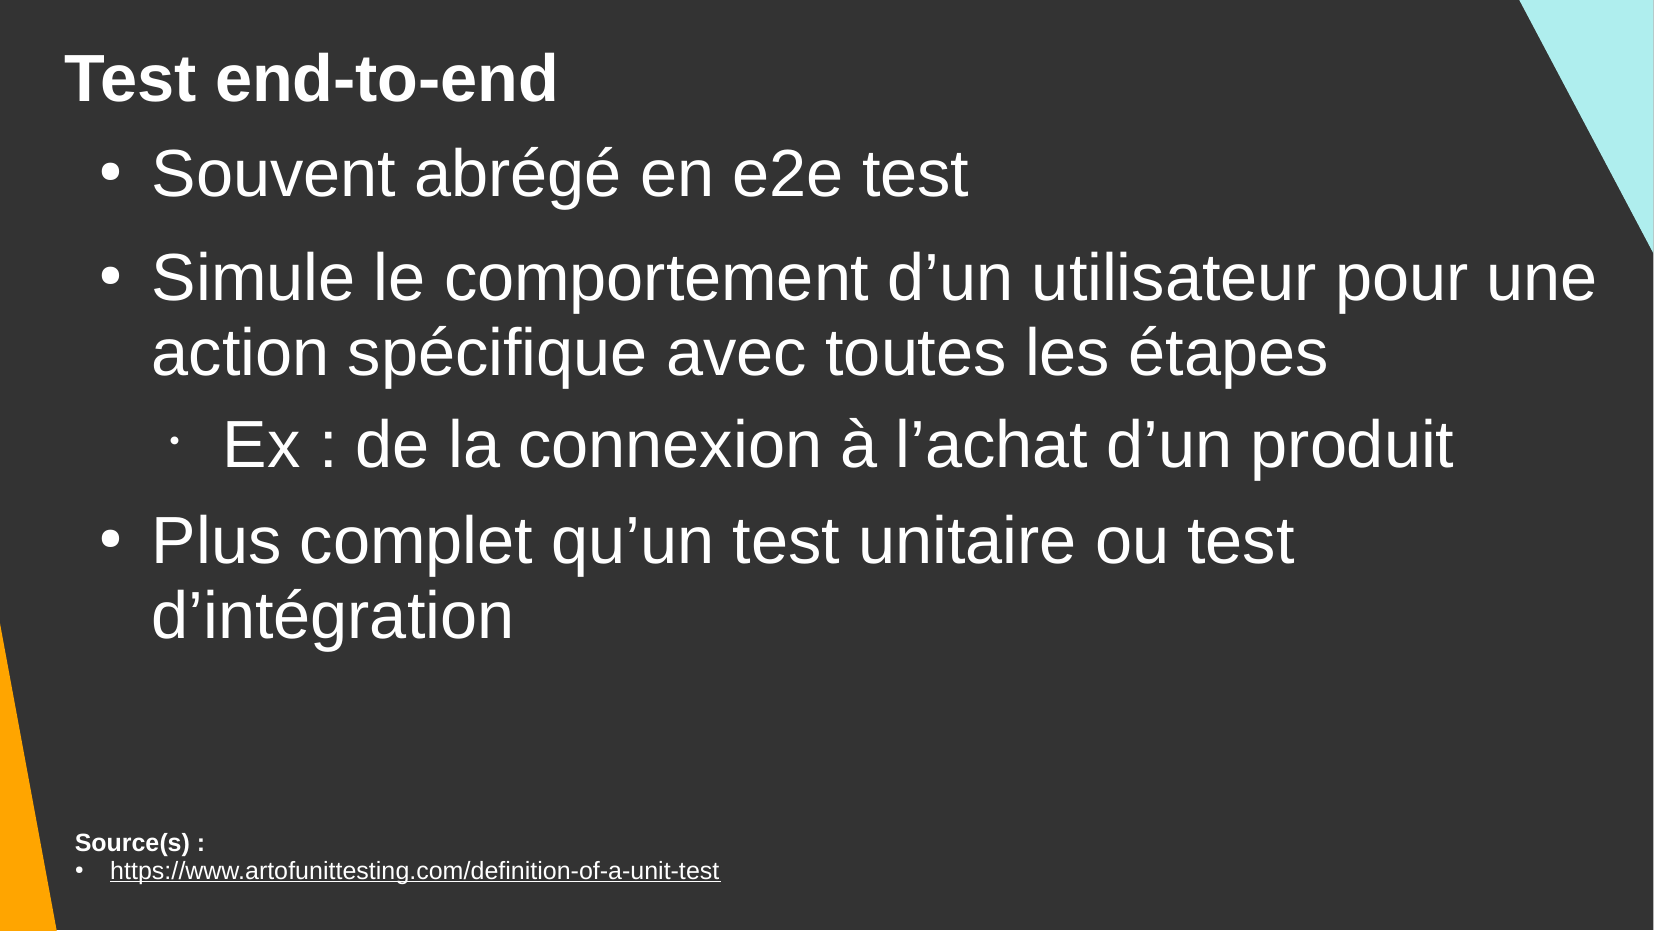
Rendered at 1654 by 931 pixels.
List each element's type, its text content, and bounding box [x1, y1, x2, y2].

text_box [1519, 0, 1654, 255]
text_box Source(s) : https://www.artofunittesting.com/definition-of-a-unit-test [60, 821, 1546, 906]
title Test end-to-end [64, 40, 1075, 116]
text_box [0, 623, 57, 931]
list Souvent abrégé en e2e test Simule le comportement d’un utilisateur pour une action spécifique avec toutes les étapes Ex : de la connexion à l’achat d’un produit Plus complet qu’un test unitaire ou test d’intégration [80, 135, 1620, 745]
